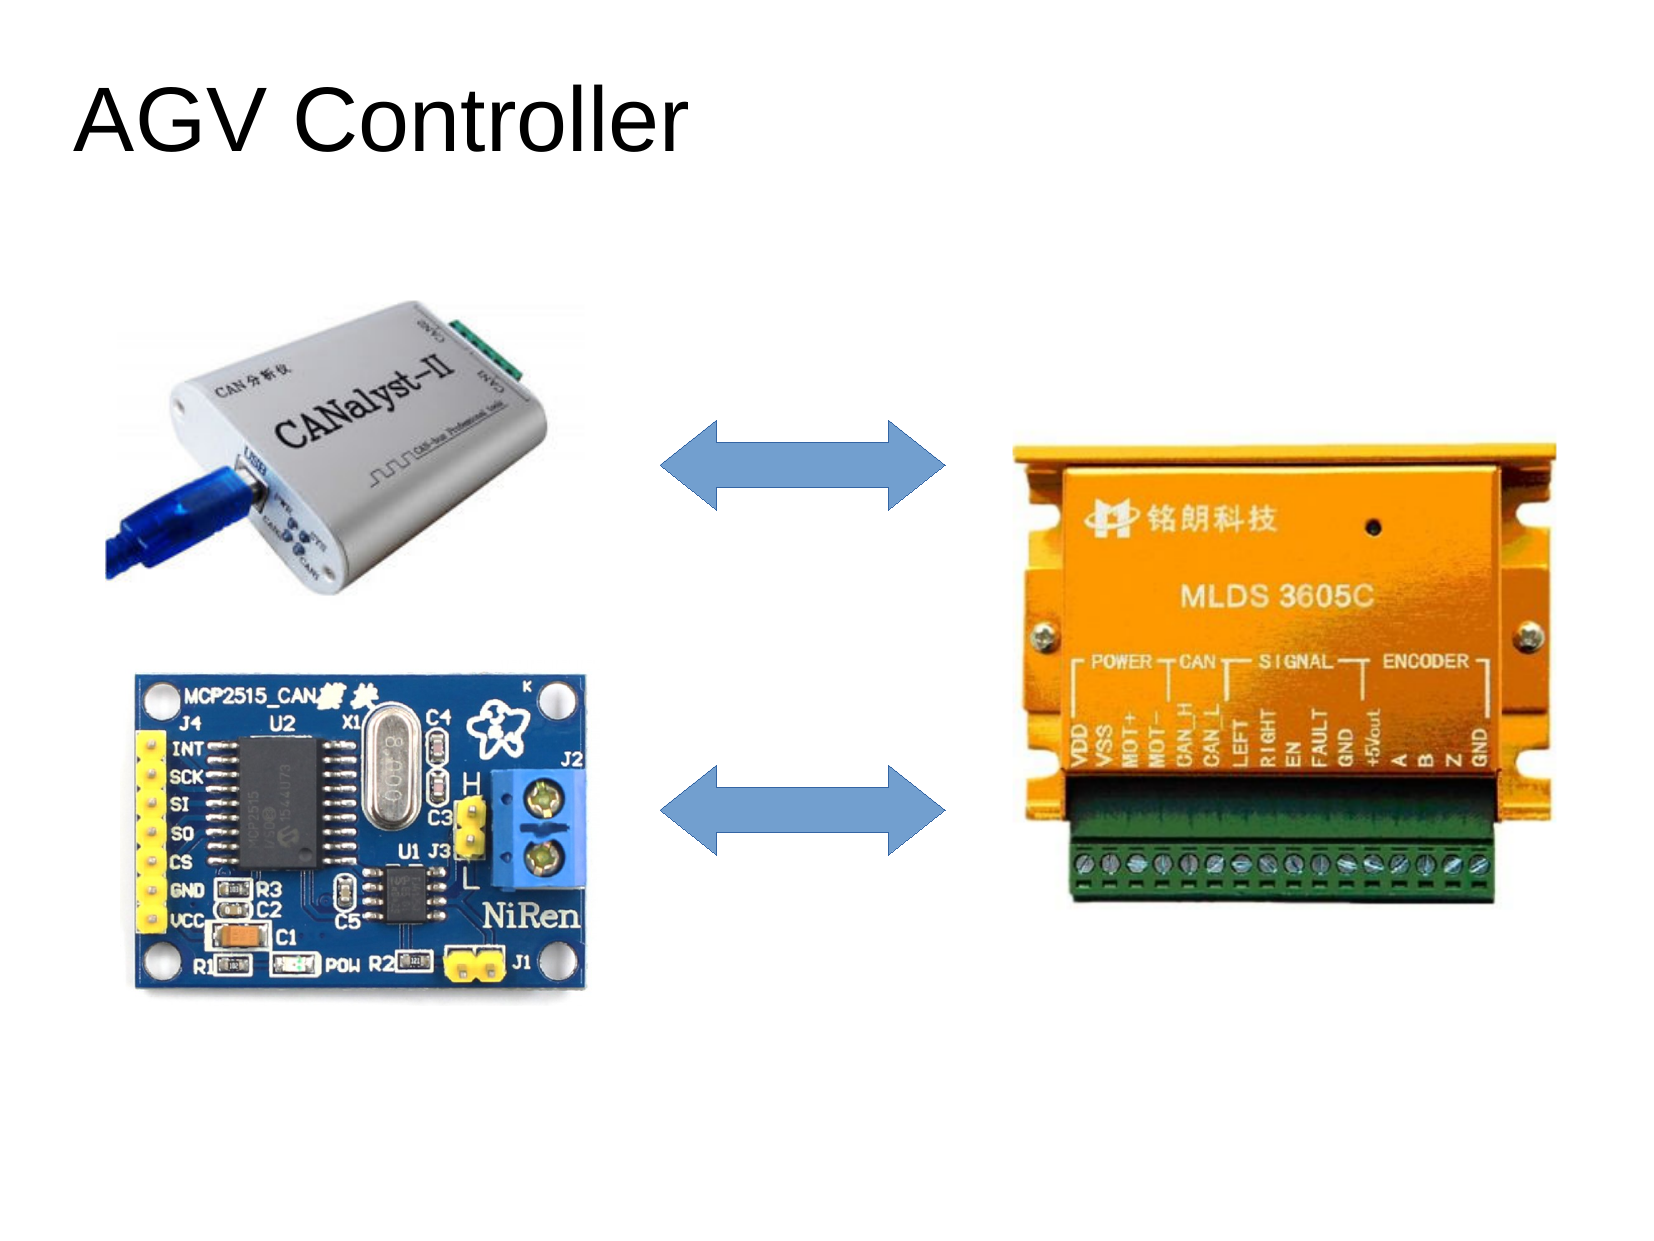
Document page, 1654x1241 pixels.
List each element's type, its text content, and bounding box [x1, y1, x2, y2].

picture [989, 420, 1596, 946]
text_box [660, 420, 946, 511]
picture [105, 300, 604, 630]
picture [120, 660, 601, 1006]
text_box [660, 765, 946, 856]
title AGV Controller [45, 60, 721, 163]
